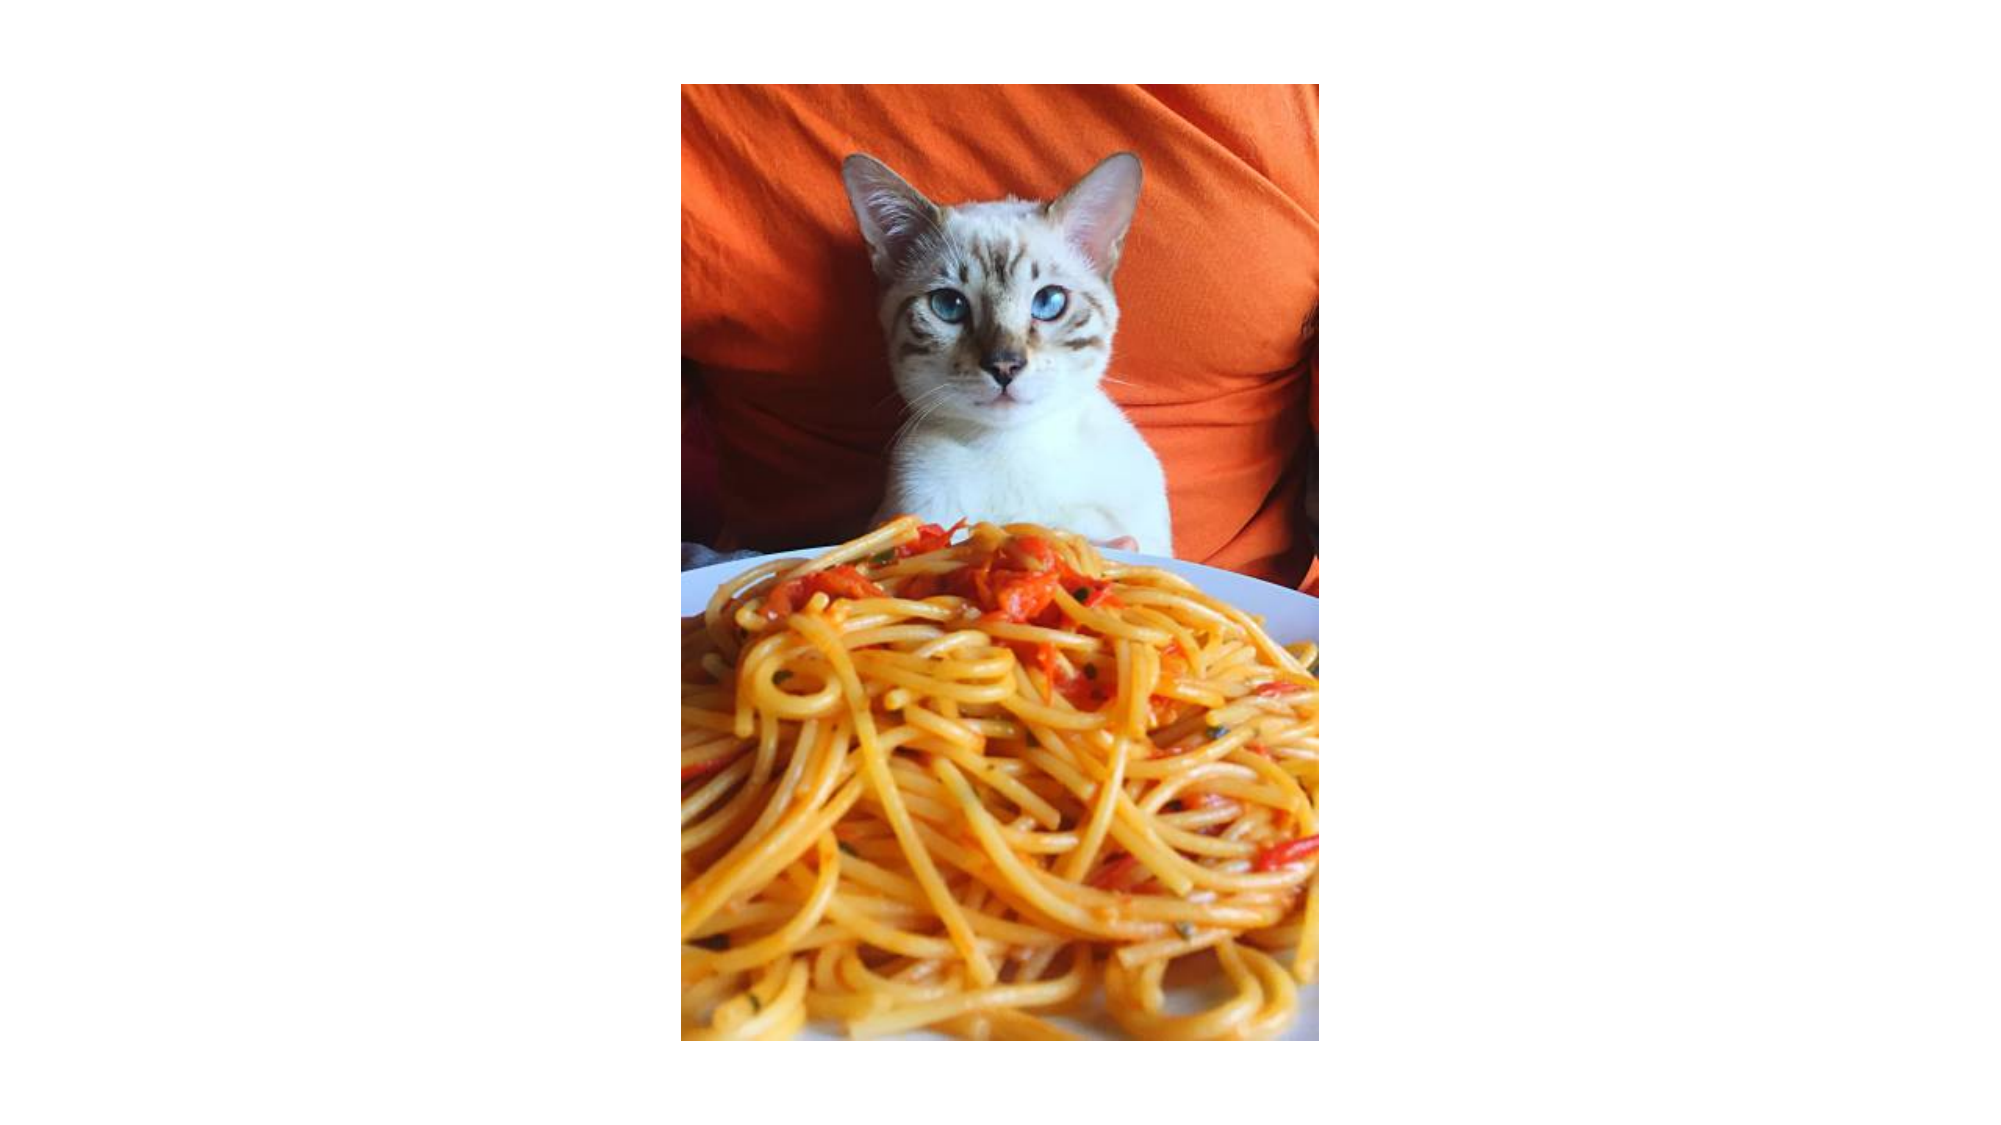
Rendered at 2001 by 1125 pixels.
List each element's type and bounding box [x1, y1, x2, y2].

picture [681, 84, 1319, 1041]
